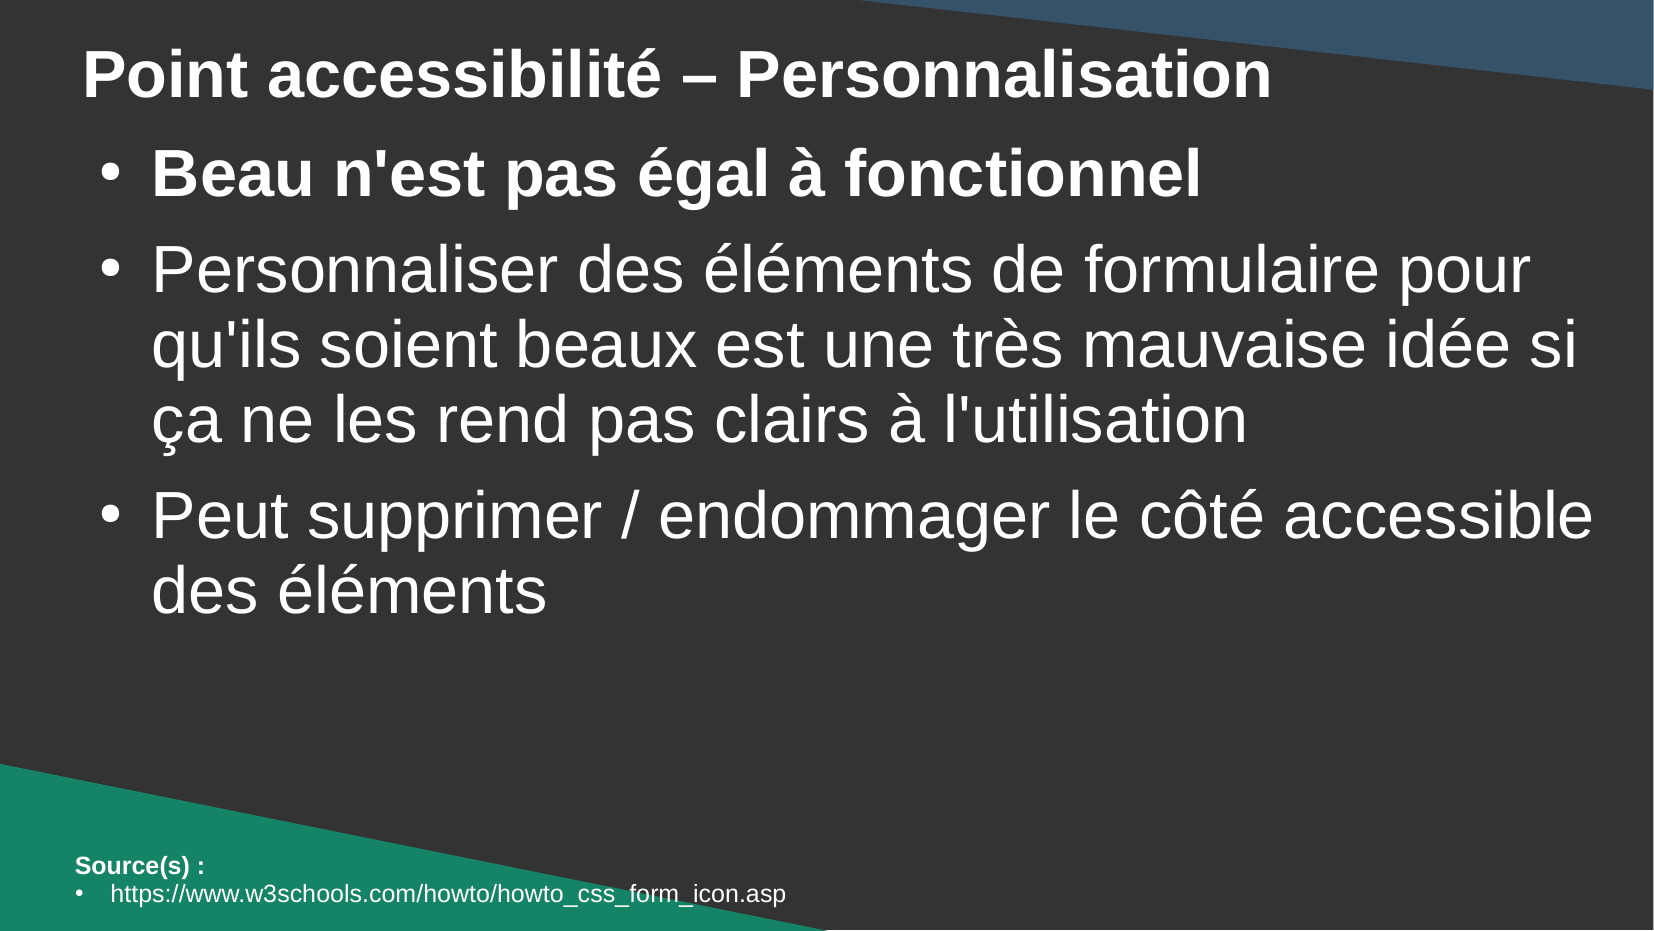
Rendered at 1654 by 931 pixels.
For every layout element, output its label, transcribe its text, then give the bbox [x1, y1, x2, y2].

text_box [0, 763, 829, 931]
text_box Source(s) : https://www.w3schools.com/howto/howto_css_form_icon.asp [60, 844, 1546, 916]
text_box [858, 0, 1654, 90]
list Beau n'est pas égal à fonctionnel Personnaliser des éléments de formulaire pour qu'ils soient beaux est une très mauvaise idée si ça ne les rend pas clairs à l'utilisation Peut supprimer / endommager le côté accessible des éléments [80, 135, 1605, 745]
title Point accessibilité – Personnalisation [82, 37, 1571, 122]
